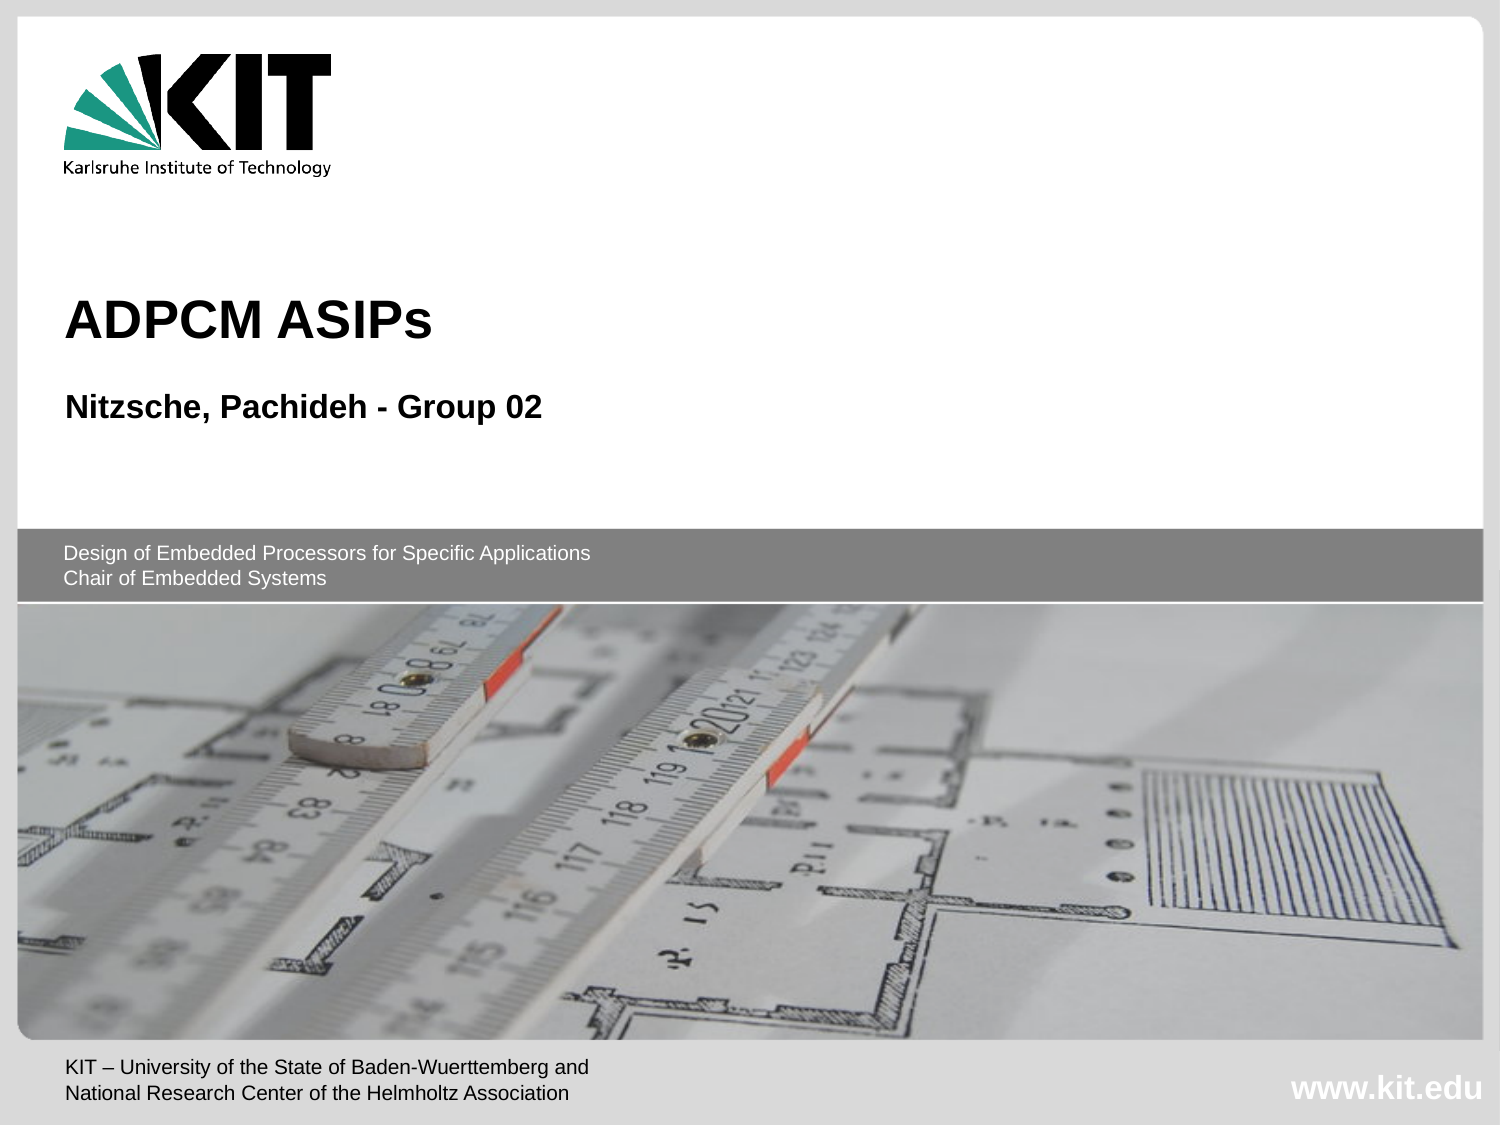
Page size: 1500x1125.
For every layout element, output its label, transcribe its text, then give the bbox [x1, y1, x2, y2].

text_box ADPCM ASIPs [64, 231, 1441, 350]
text_box Nitzsche, Pachideh - Group 02 [65, 385, 1438, 487]
picture [0, 0, 1500, 1125]
